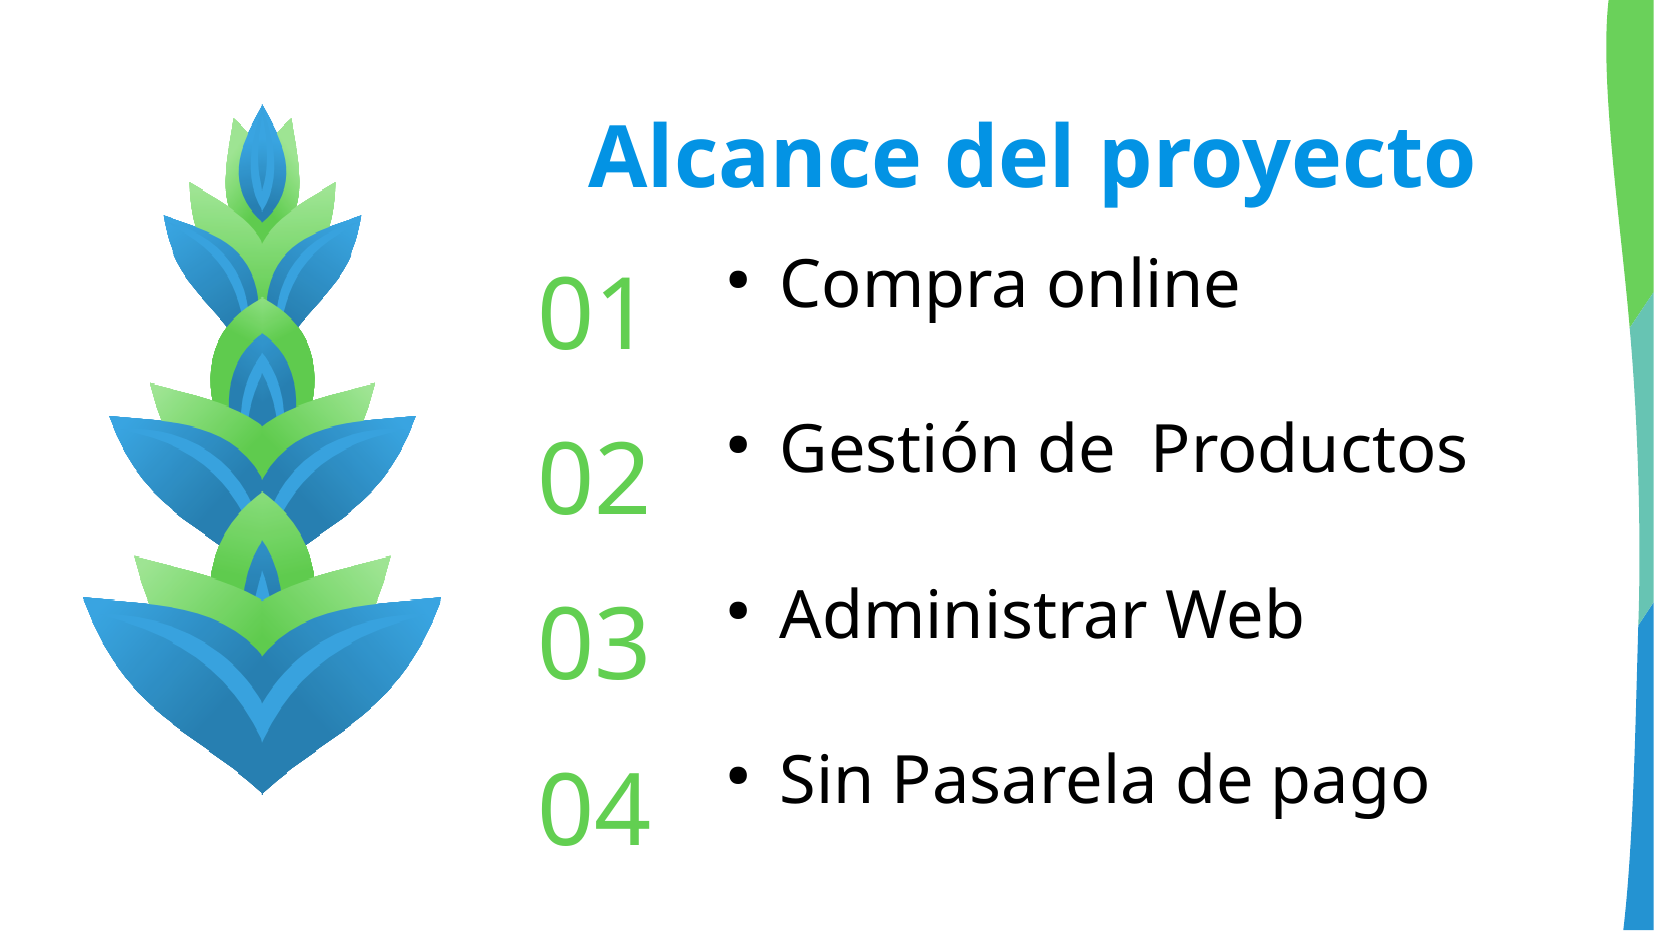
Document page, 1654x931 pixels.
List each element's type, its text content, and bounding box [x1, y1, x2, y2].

list Sin Pasarela de pago [708, 732, 1595, 880]
list Gestión de Productos [708, 401, 1595, 550]
list Administrar Web [708, 566, 1595, 715]
picture [83, 104, 441, 796]
list Compra online [708, 236, 1595, 384]
text_box 01 [531, 236, 680, 385]
text_box 04 [531, 732, 680, 881]
text_box 02 [531, 401, 680, 550]
title Alcance del proyecto [472, 94, 1595, 213]
text_box 03 [531, 566, 680, 716]
